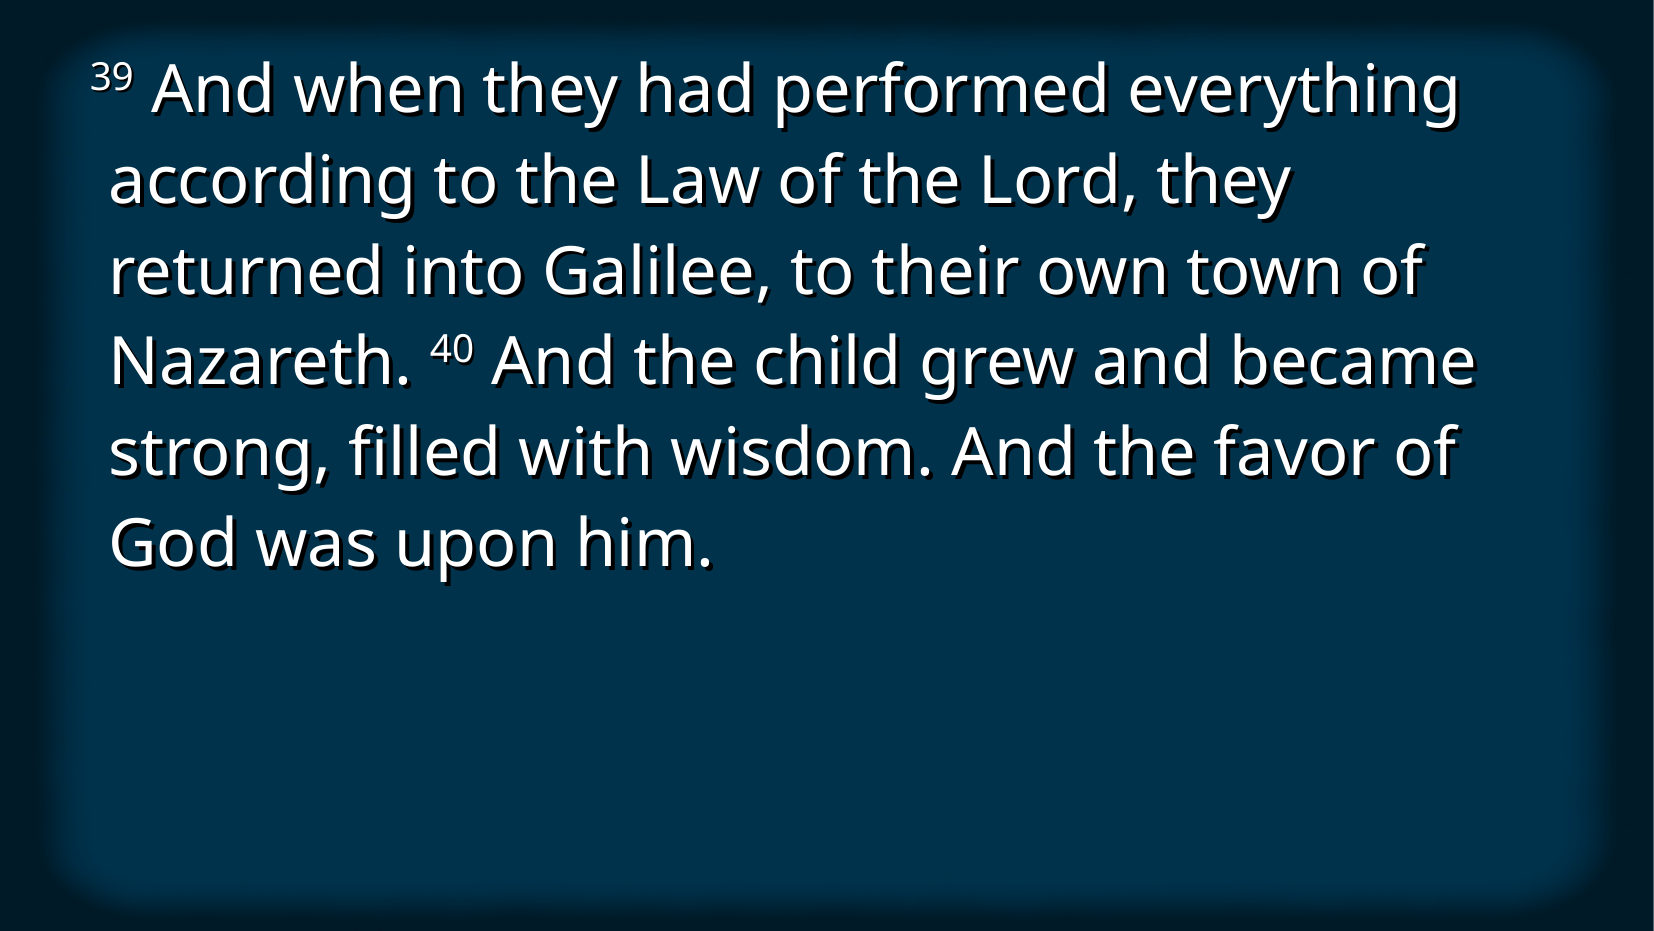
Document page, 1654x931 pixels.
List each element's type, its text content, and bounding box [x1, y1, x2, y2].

text_box 39 And when they had performed everything according to the Law of the Lord, they returned into Galilee, to their own town of Nazareth. 40 And the child grew and became strong, filled with wisdom. And the favor of God was upon him. [75, 33, 1591, 493]
picture [0, 0, 1654, 931]
